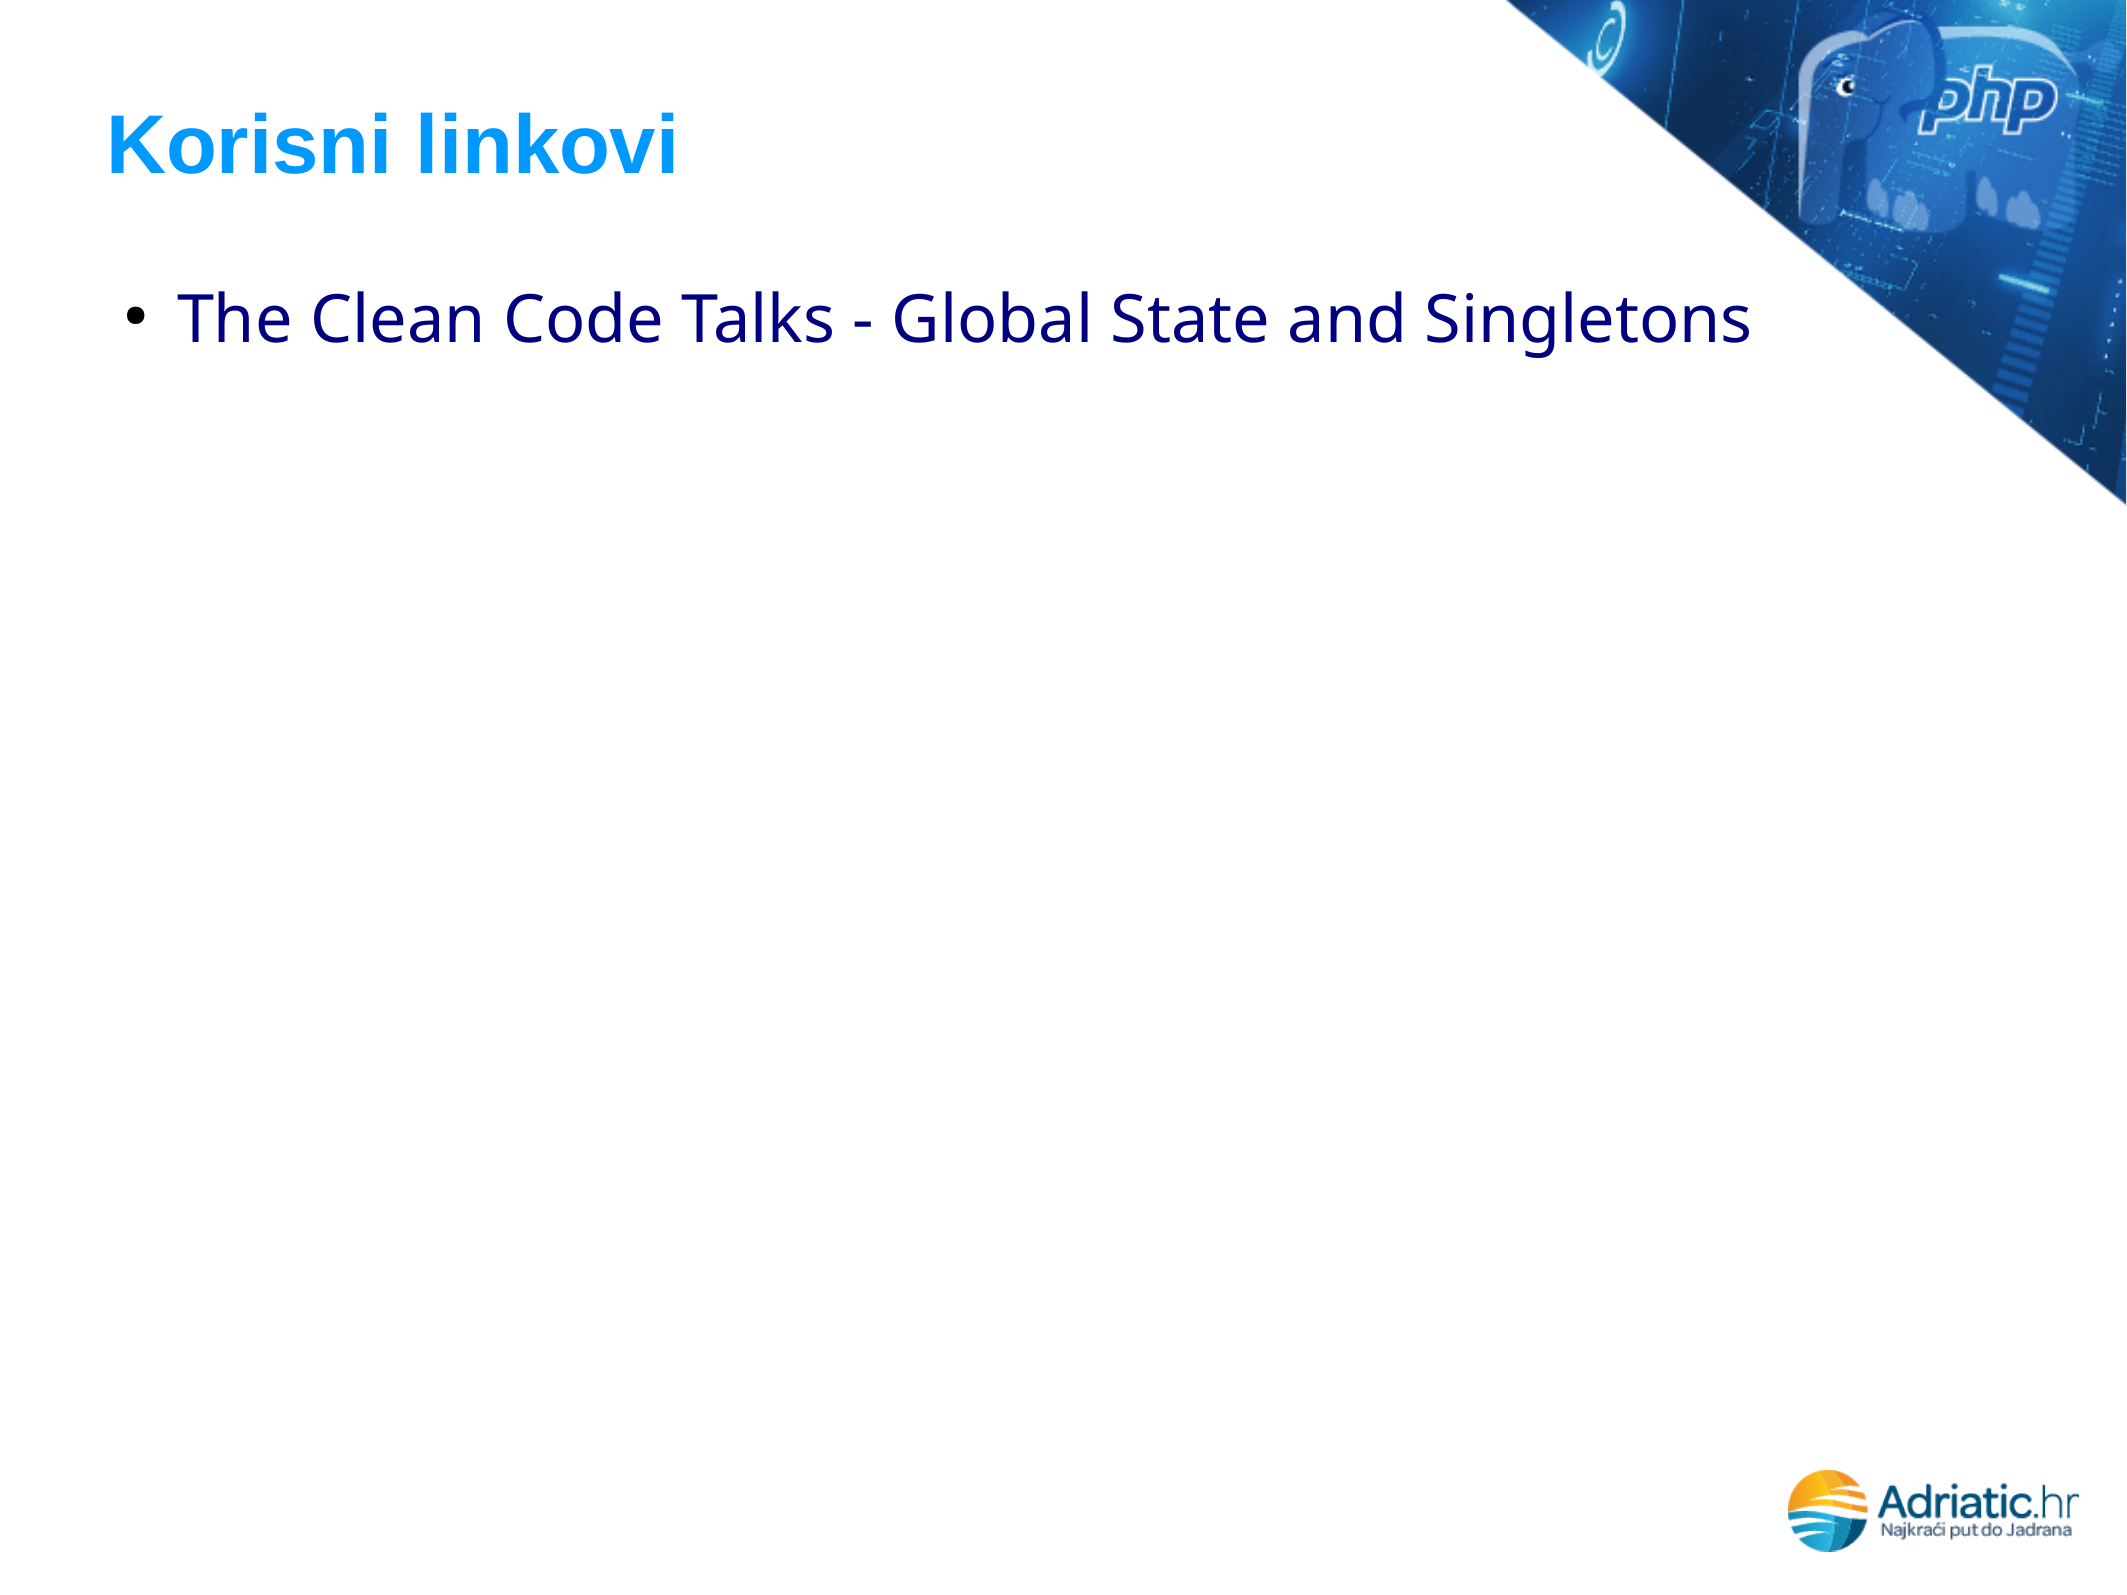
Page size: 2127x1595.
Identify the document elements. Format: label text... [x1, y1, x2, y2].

list The Clean Code Talks - Global State and Singletons [106, 271, 2020, 1453]
picture [1788, 1470, 2079, 1552]
title Korisni linkovi [106, 70, 1630, 219]
picture [1505, 0, 2127, 625]
